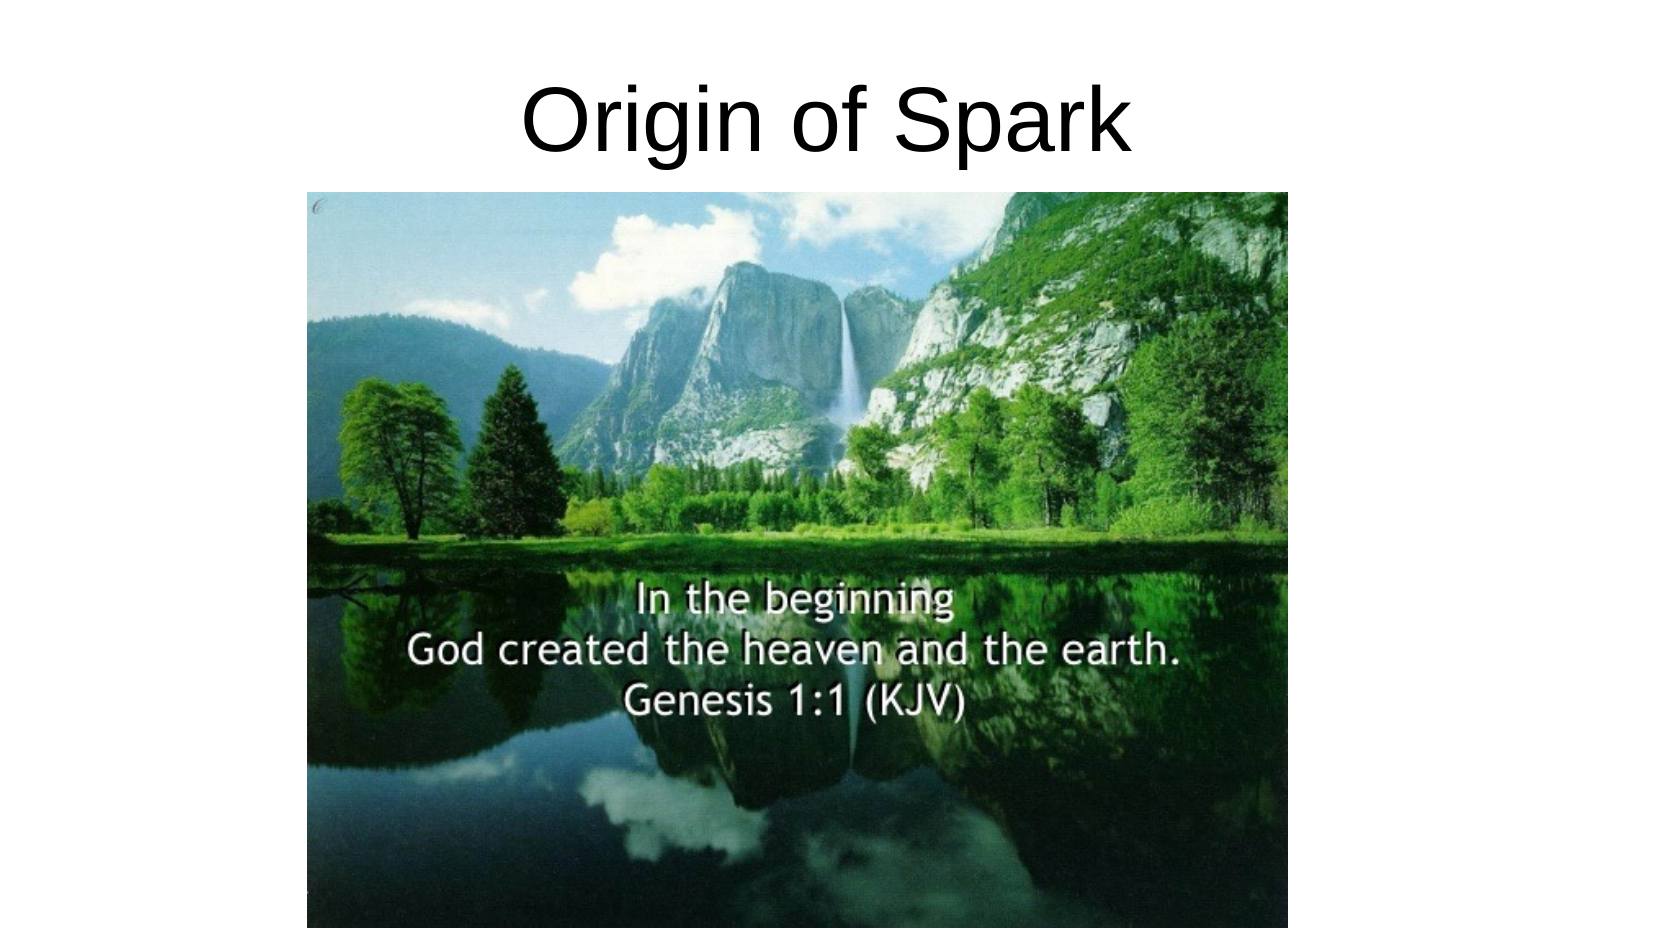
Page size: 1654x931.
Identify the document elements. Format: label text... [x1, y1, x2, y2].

text_box Origin of Spark [82, 37, 1571, 193]
picture [307, 193, 1288, 928]
